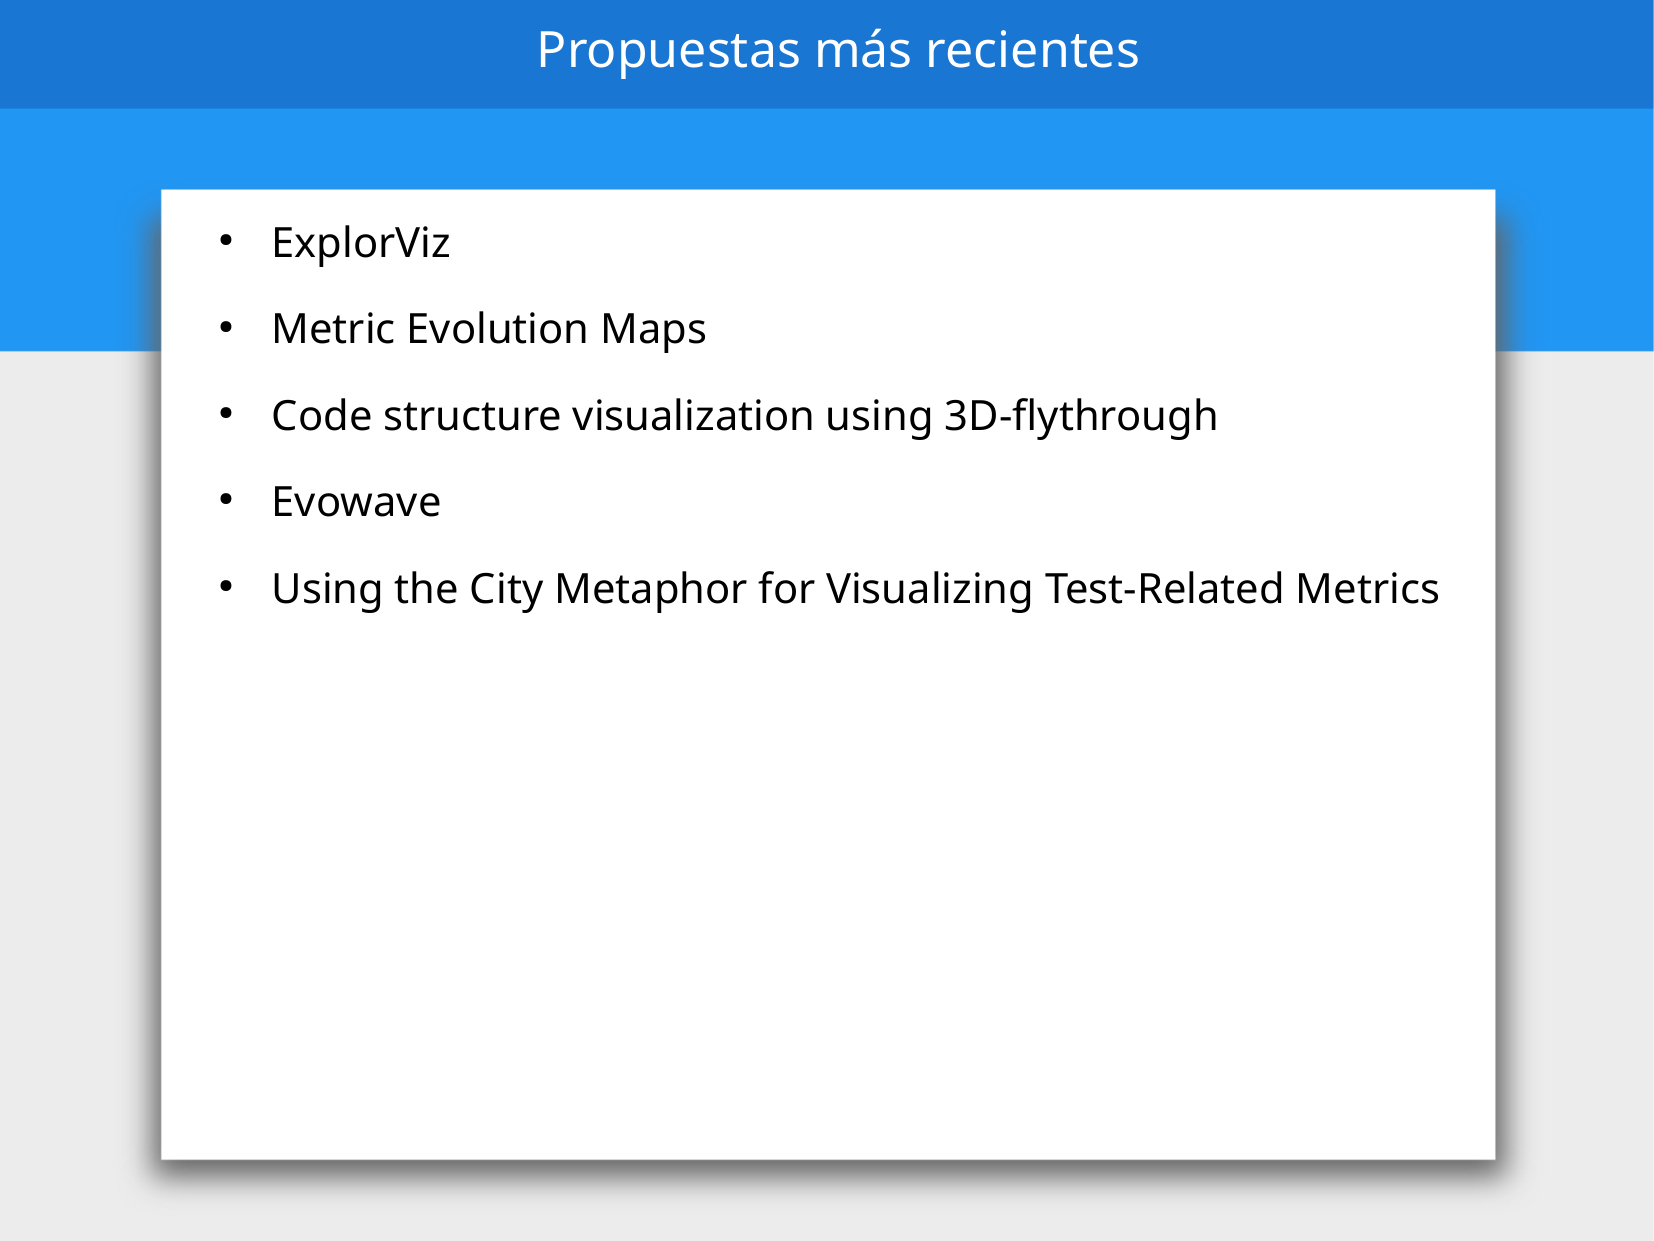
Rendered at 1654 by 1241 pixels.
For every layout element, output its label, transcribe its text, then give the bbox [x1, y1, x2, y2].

list ExplorViz Metric Evolution Maps Code structure visualization using 3D-flythrough Evowave Using the City Metaphor for Visualizing Test-Related Metrics [200, 212, 1453, 1123]
picture [0, 0, 1654, 1241]
title Propuestas más recientes [94, 13, 1583, 83]
